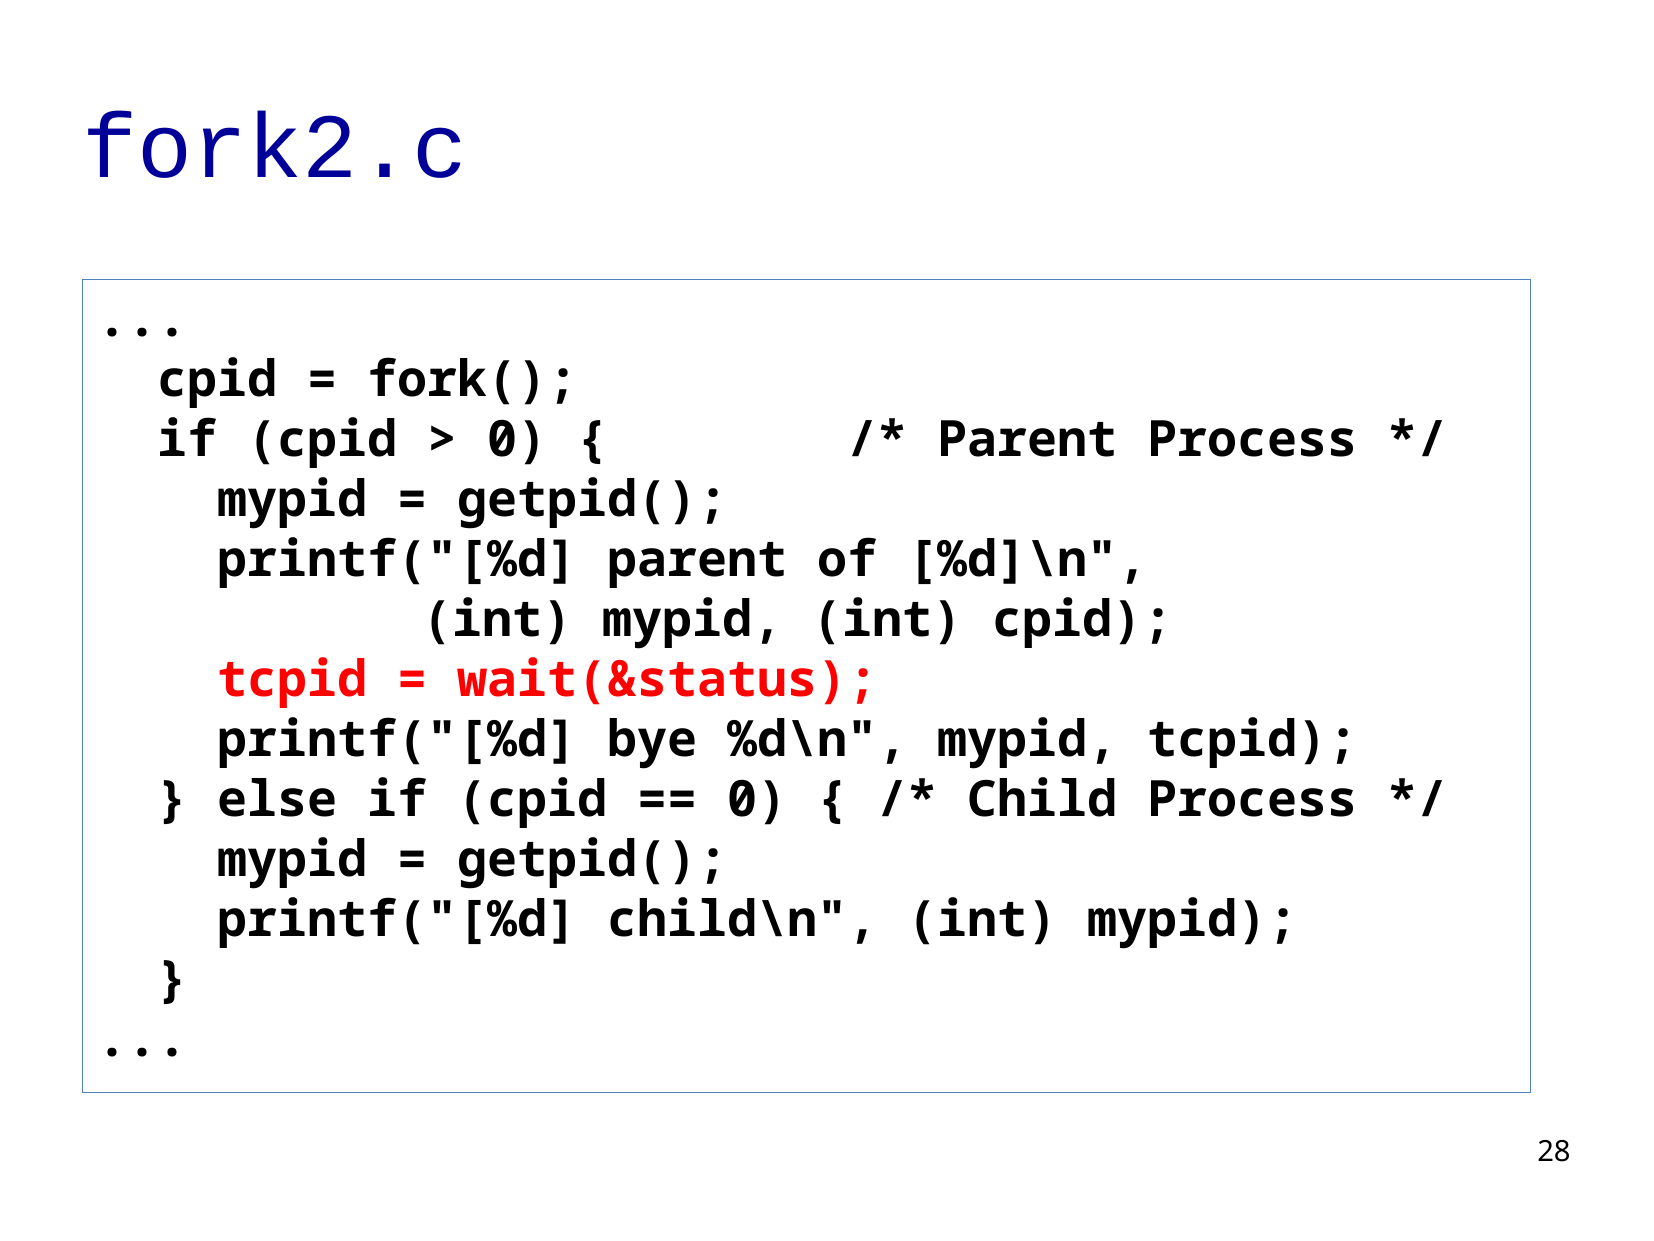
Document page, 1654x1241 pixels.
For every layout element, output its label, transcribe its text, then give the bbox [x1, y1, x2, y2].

title fork2.c [82, 49, 1571, 257]
text_box ... cpid = fork(); if (cpid > 0) { /* Parent Process */ mypid = getpid(); printf("[%d] parent of [%d]\n", (int) mypid, (int) cpid); tcpid = wait(&status); printf("[%d] bye %d\n", mypid, tcpid); } else if (cpid == 0) { /* Child Process */ mypid = getpid(); printf("[%d] child\n", (int) mypid); } ... [82, 279, 1531, 1093]
